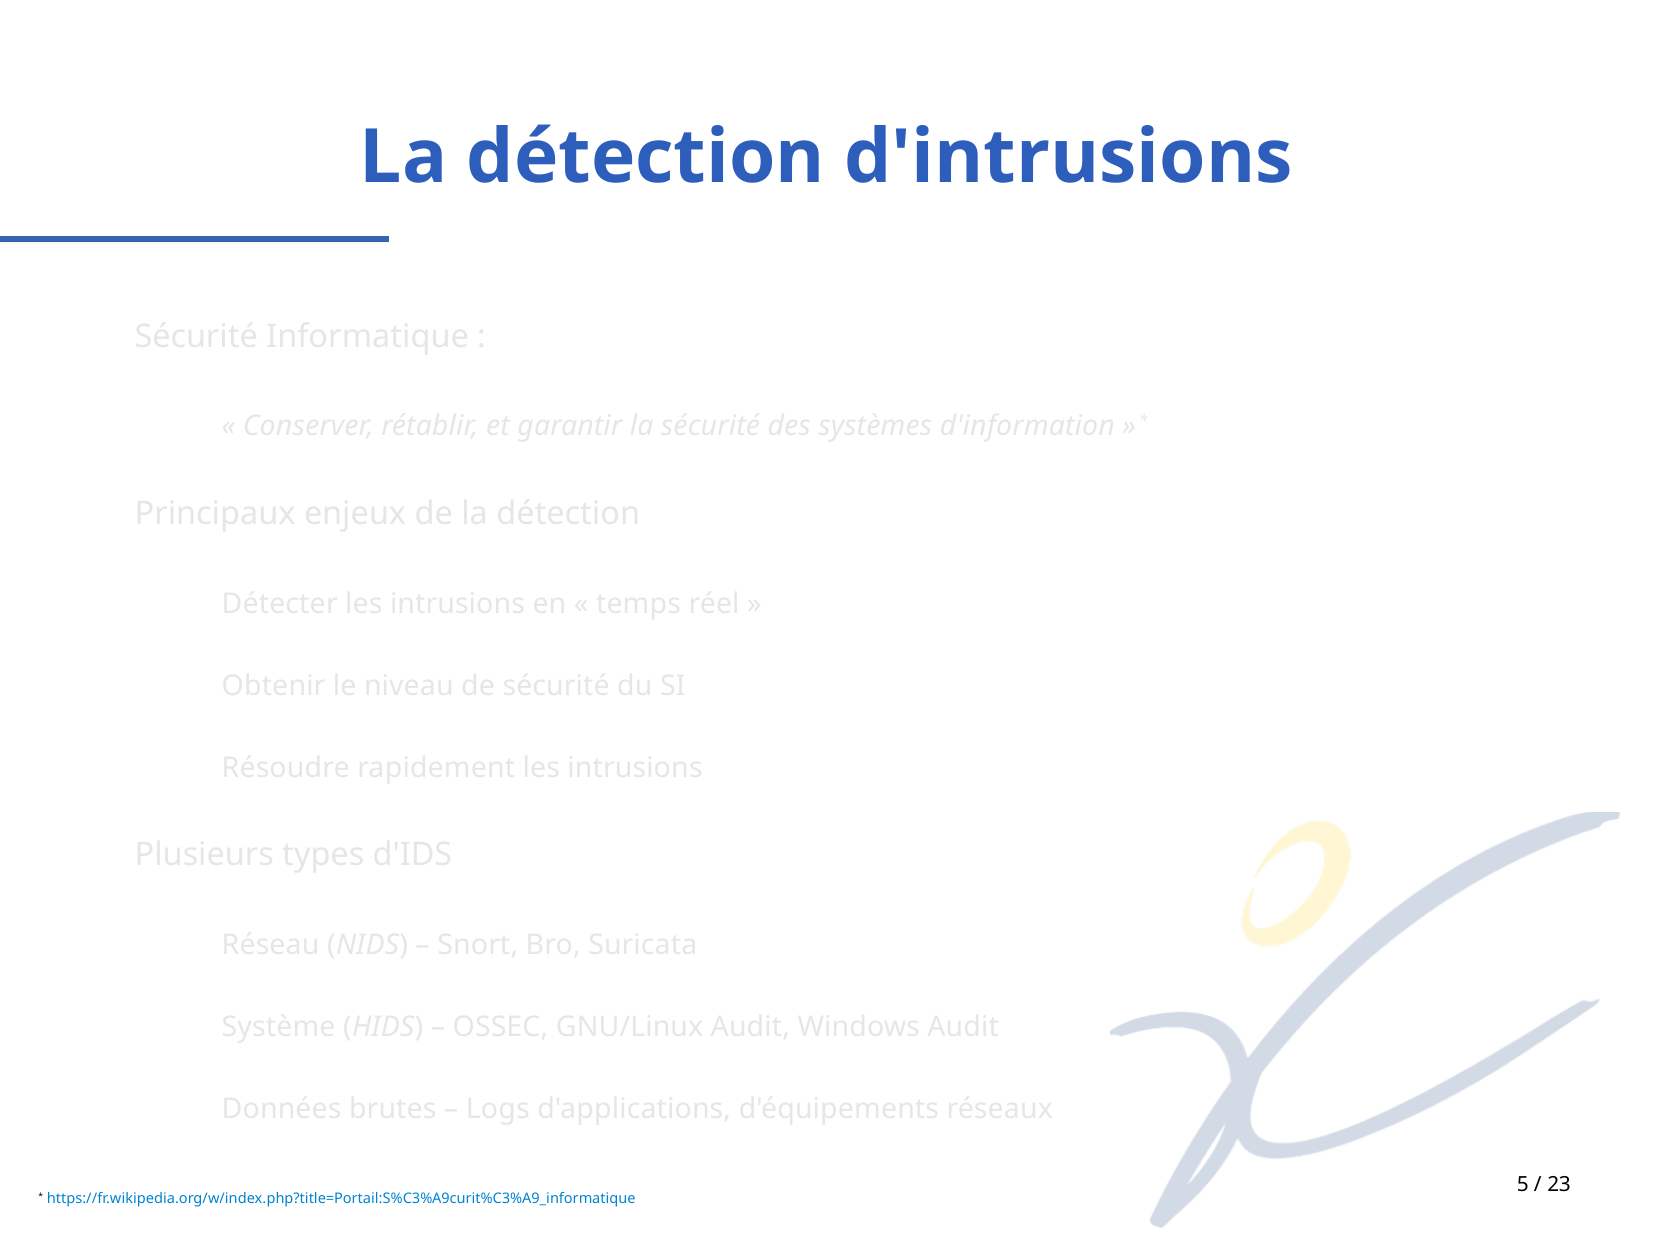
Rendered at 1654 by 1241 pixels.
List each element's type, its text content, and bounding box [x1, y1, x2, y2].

picture [1533, 1176, 1540, 1191]
list Sécurité Informatique : « Conserver, rétablir, et garantir la sécurité des systèmes d'information »* Principaux enjeux de la détection Détecter les intrusions en « temps réel » Obtenir le niveau de sécurité du SI Résoudre rapidement les intrusions Plusieurs types d'IDS Réseau (NIDS) – Snort, Bro, Suricata Système (HIDS) – OSSEC, GNU/Linux Audit, Windows Audit Données brutes – Logs d'applications, d'équipements réseaux [82, 290, 1571, 1134]
picture [1559, 1176, 1569, 1191]
text_box * https://fr.wikipedia.org/w/index.php?title=Portail:S%C3%A9curit%C3%A9_informatique [23, 1181, 1146, 1213]
title La détection d'intrusions [82, 49, 1571, 257]
picture [1548, 1176, 1558, 1191]
picture [1517, 1176, 1527, 1191]
